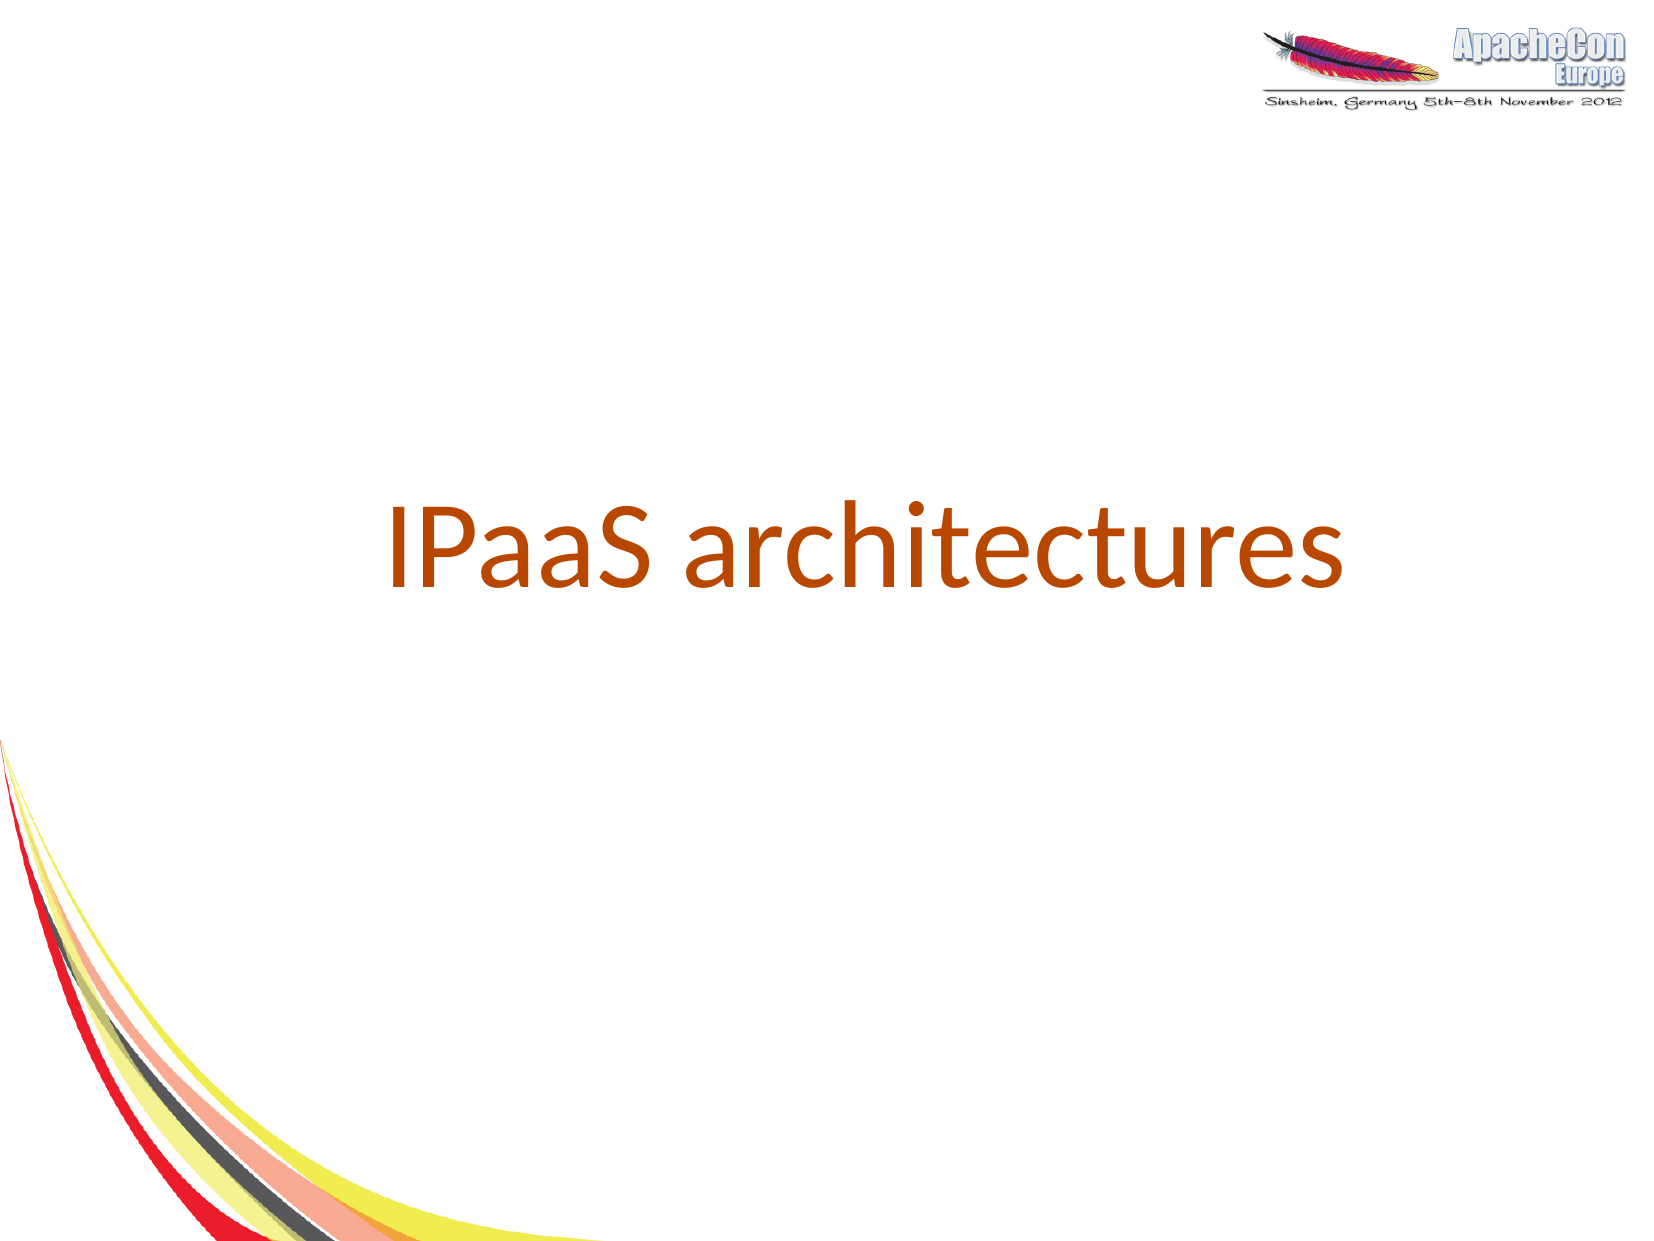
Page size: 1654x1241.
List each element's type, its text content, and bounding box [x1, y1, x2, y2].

picture [0, 0, 1654, 1241]
title IPaaS architectures [291, 480, 1381, 633]
